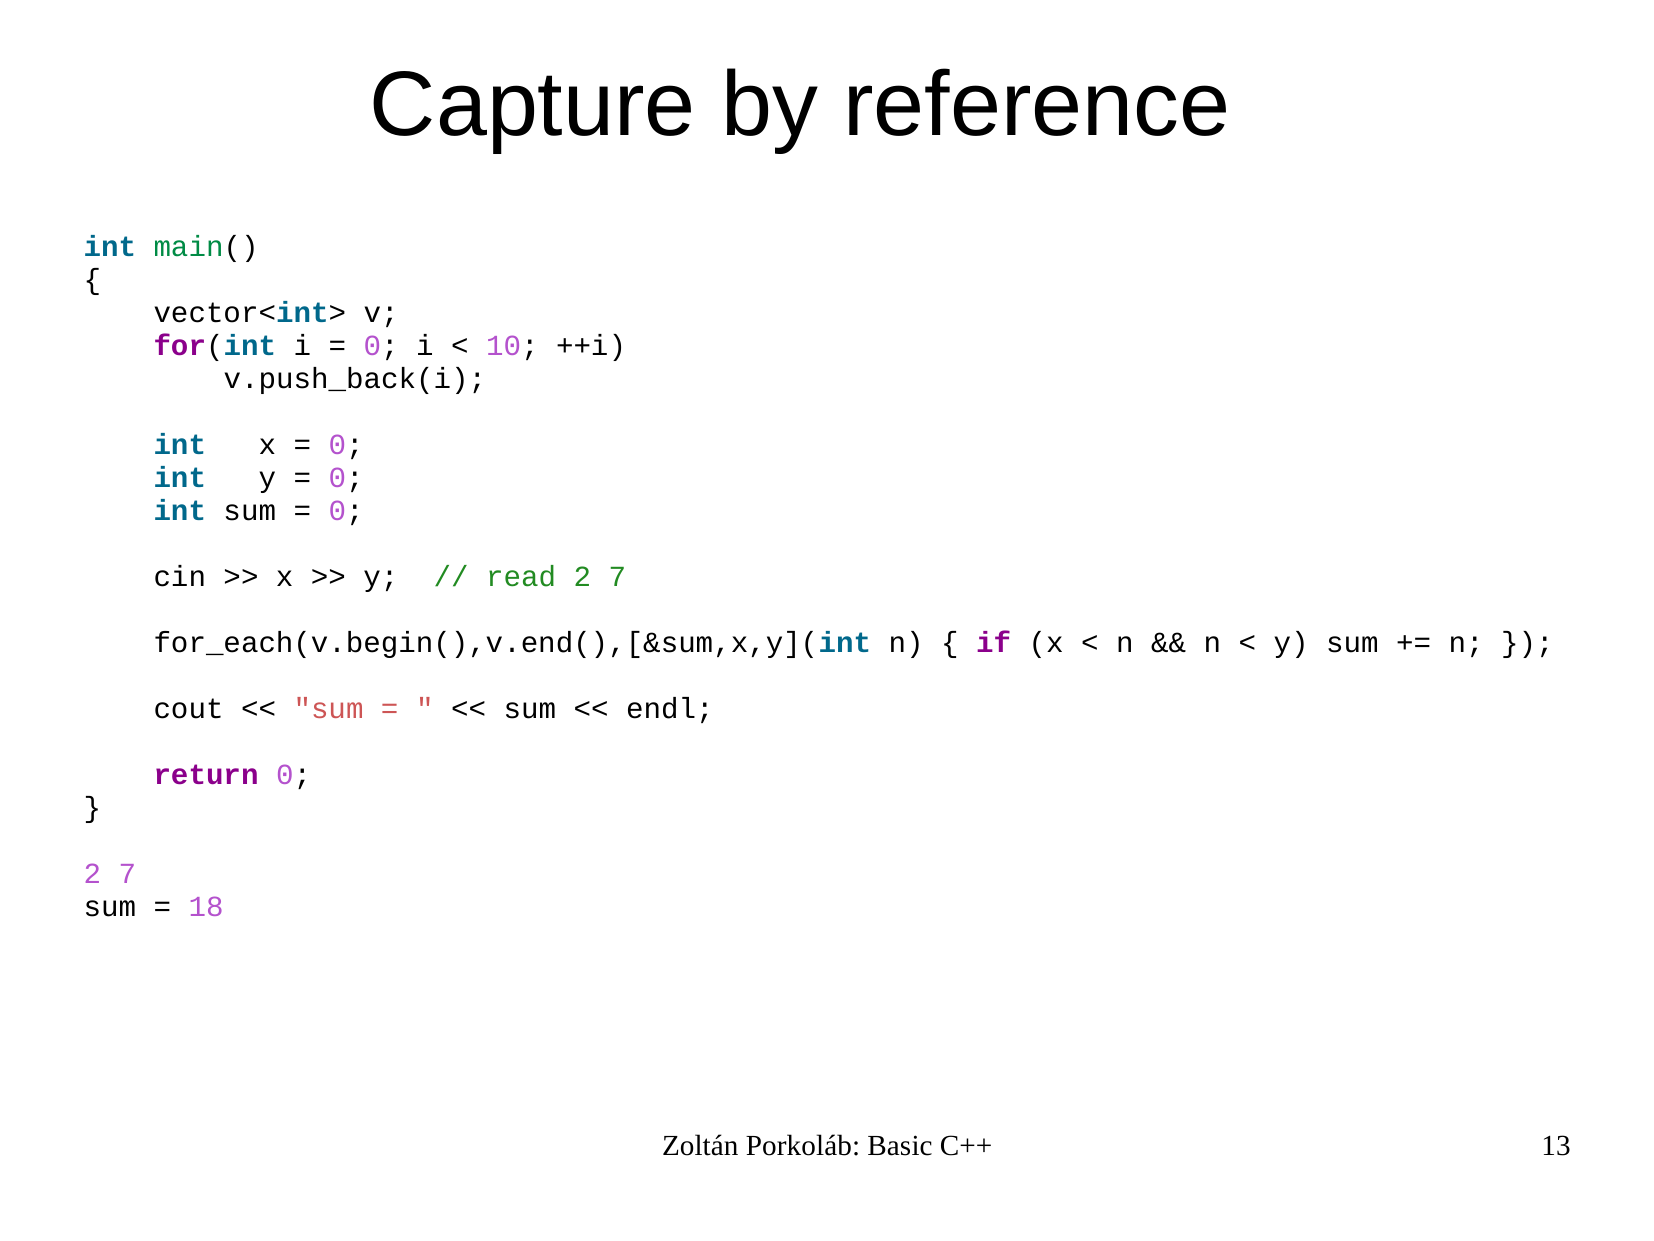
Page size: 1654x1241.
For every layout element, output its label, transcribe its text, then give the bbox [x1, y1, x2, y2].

title Capture by reference [56, 0, 1546, 208]
text_box int main() { vector<int> v; for(int i = 0; i < 10; ++i) v.push_back(i); int x = 0; int y = 0; int sum = 0; cin >> x >> y; // read 2 7 for_each(v.begin(),v.end(),[&sum,x,y](int n) { if (x < n && n < y) sum += n; }); cout << "sum = " << sum << endl; return 0; } 2 7 sum = 18 [68, 225, 1654, 1216]
